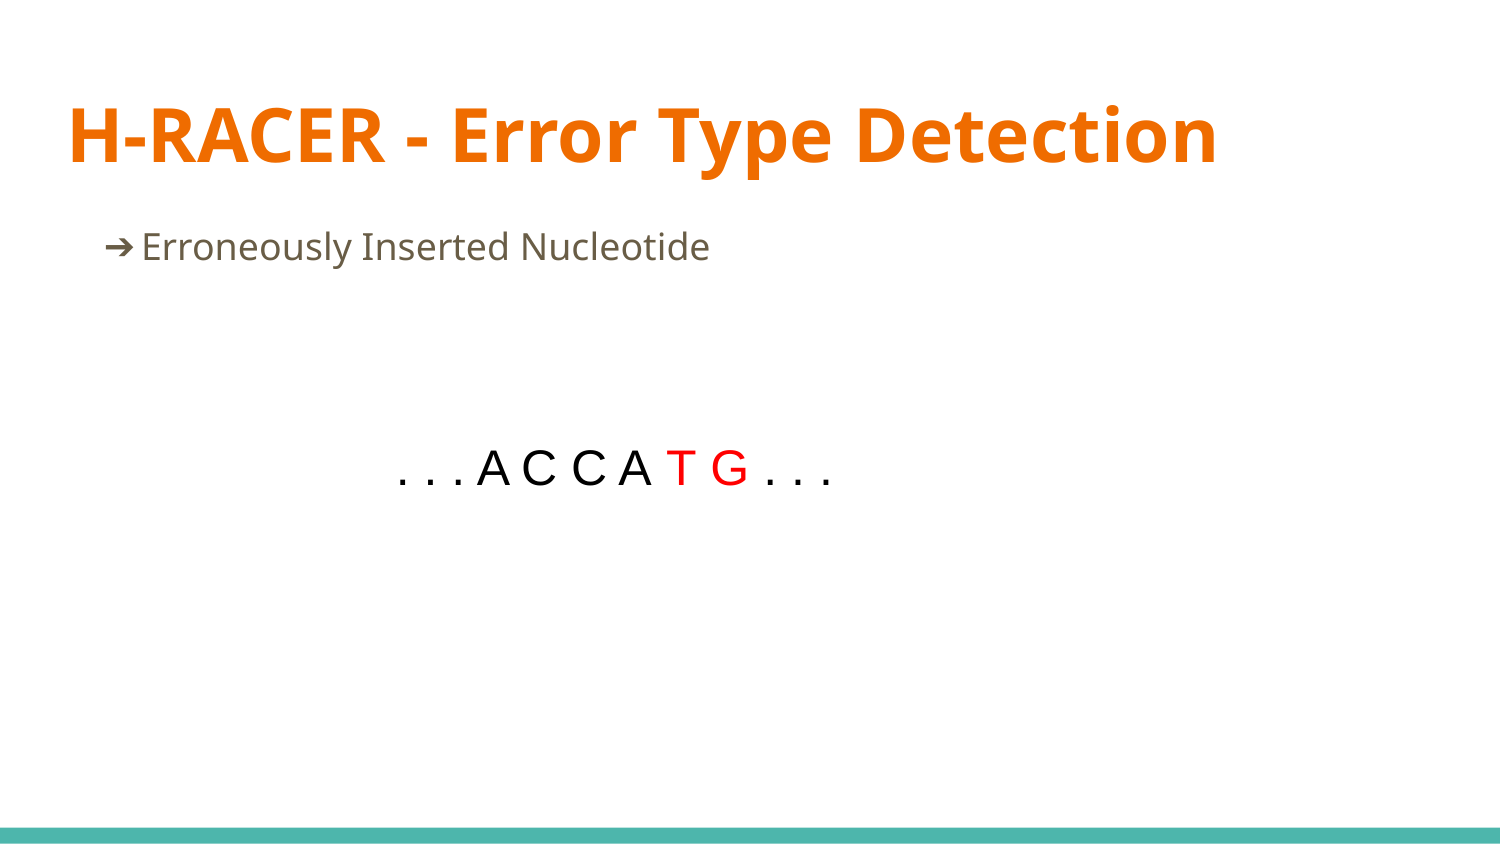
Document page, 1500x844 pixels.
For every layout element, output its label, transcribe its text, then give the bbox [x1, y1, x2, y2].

list Erroneously Inserted Nucleotide [51, 207, 1449, 750]
text_box . . . A C C A T G . . . [380, 419, 1073, 552]
title H-RACER - Error Type Detection [51, 72, 1449, 189]
